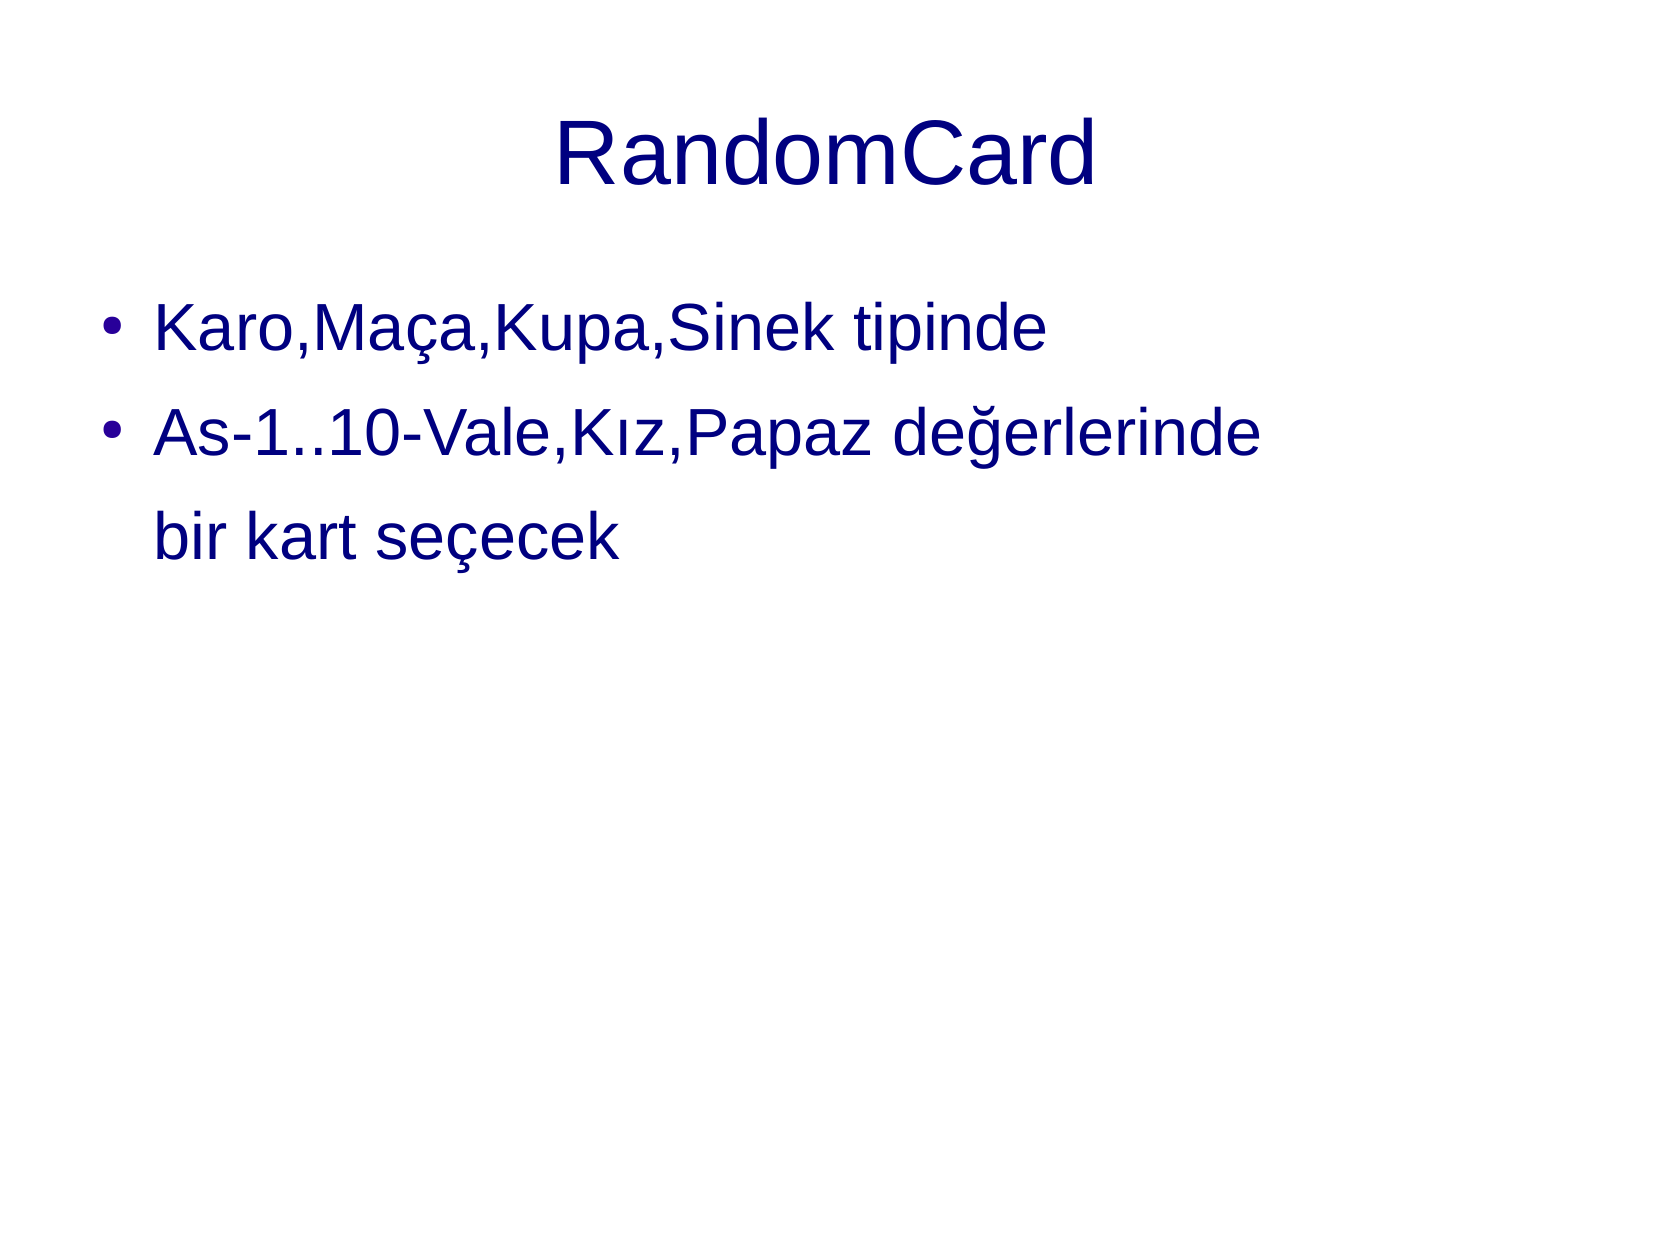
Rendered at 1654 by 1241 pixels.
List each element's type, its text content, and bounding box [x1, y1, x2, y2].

title RandomCard [82, 49, 1571, 257]
list Karo,Maça,Kupa,Sinek tipinde As-1..10-Vale,Kız,Papaz değerlerinde bir kart seçecek [82, 290, 1571, 1109]
